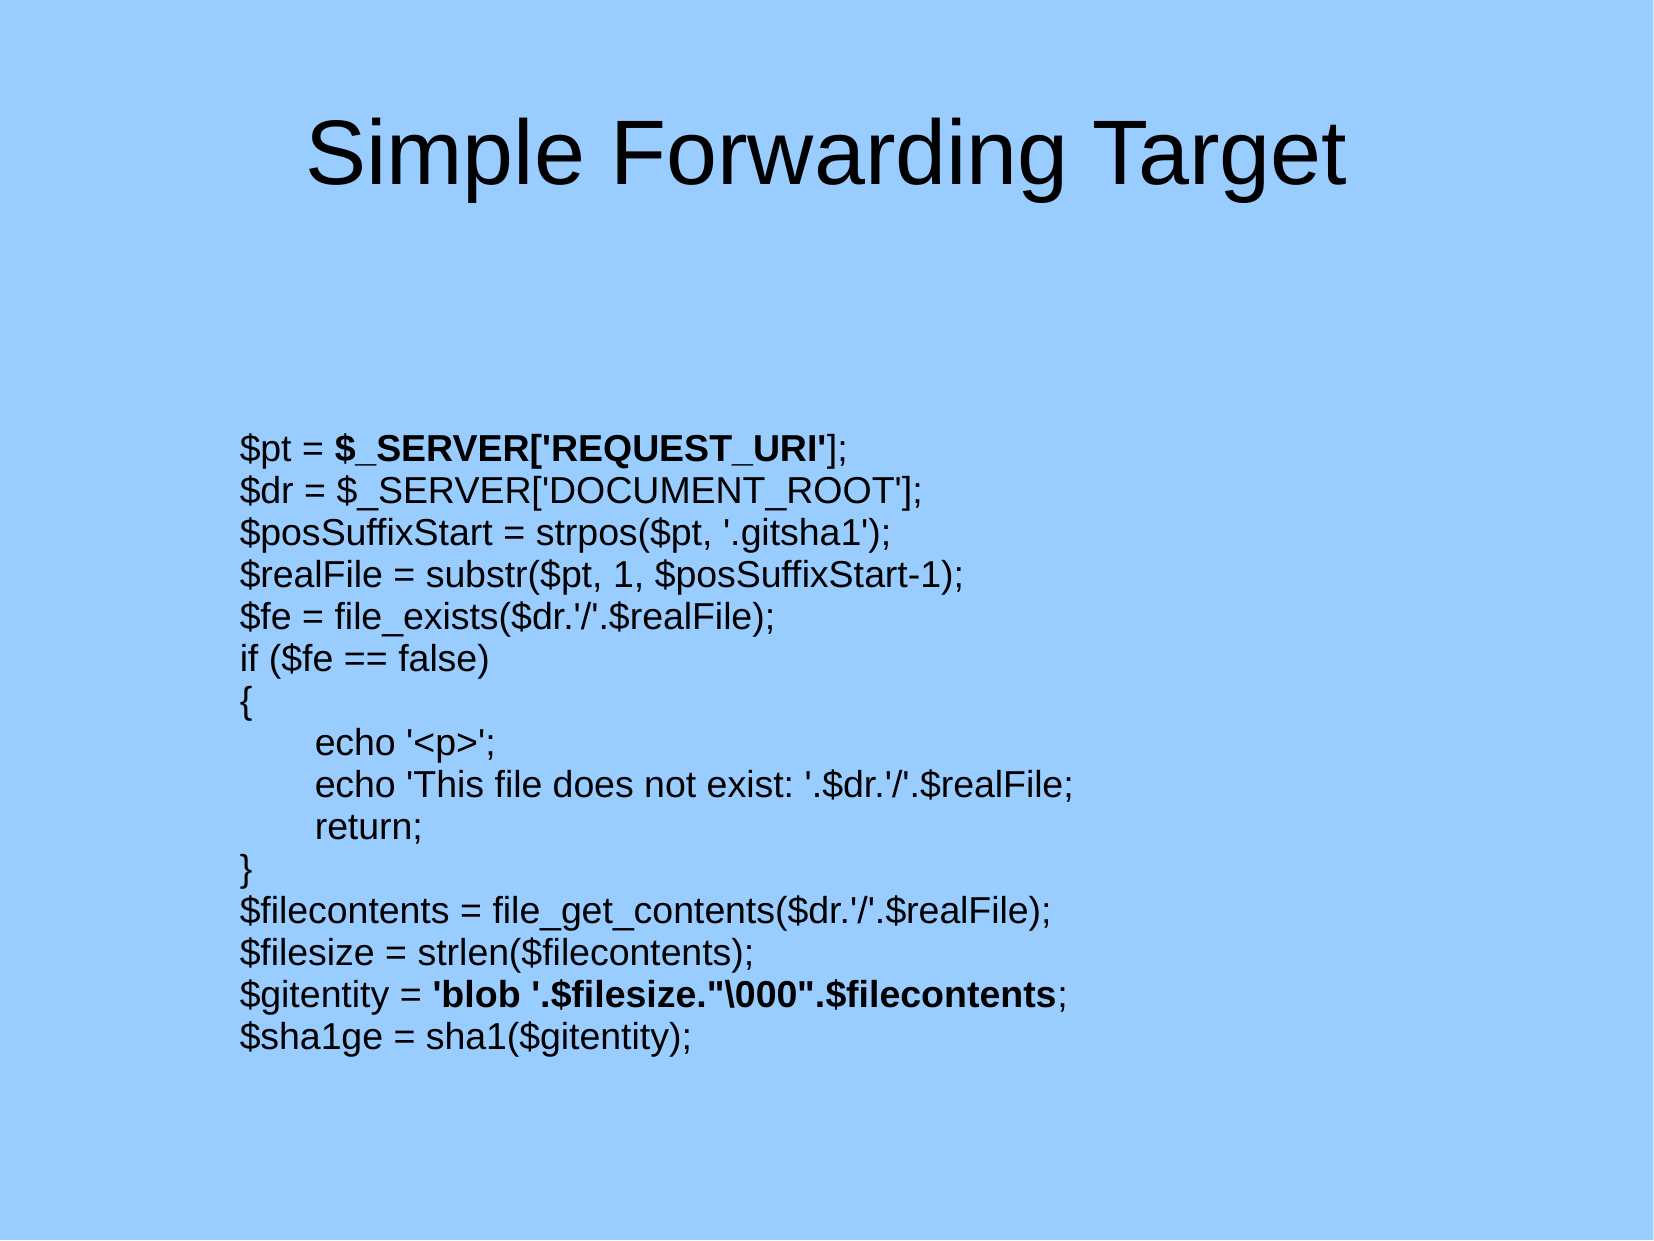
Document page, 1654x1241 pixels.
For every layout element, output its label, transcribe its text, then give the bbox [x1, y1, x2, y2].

text_box $pt = $_SERVER['REQUEST_URI']; $dr = $_SERVER['DOCUMENT_ROOT']; $posSuffixStart = strpos($pt, '.gitsha1'); $realFile = substr($pt, 1, $posSuffixStart-1); $fe = file_exists($dr.'/'.$realFile); if ($fe == false) { echo '<p>'; echo 'This file does not exist: '.$dr.'/'.$realFile; return; } $filecontents = file_get_contents($dr.'/'.$realFile); $filesize = strlen($filecontents); $gitentity = 'blob '.$filesize."\000".$filecontents; $sha1ge = sha1($gitentity); [225, 420, 1468, 1066]
title Simple Forwarding Target [82, 49, 1571, 257]
